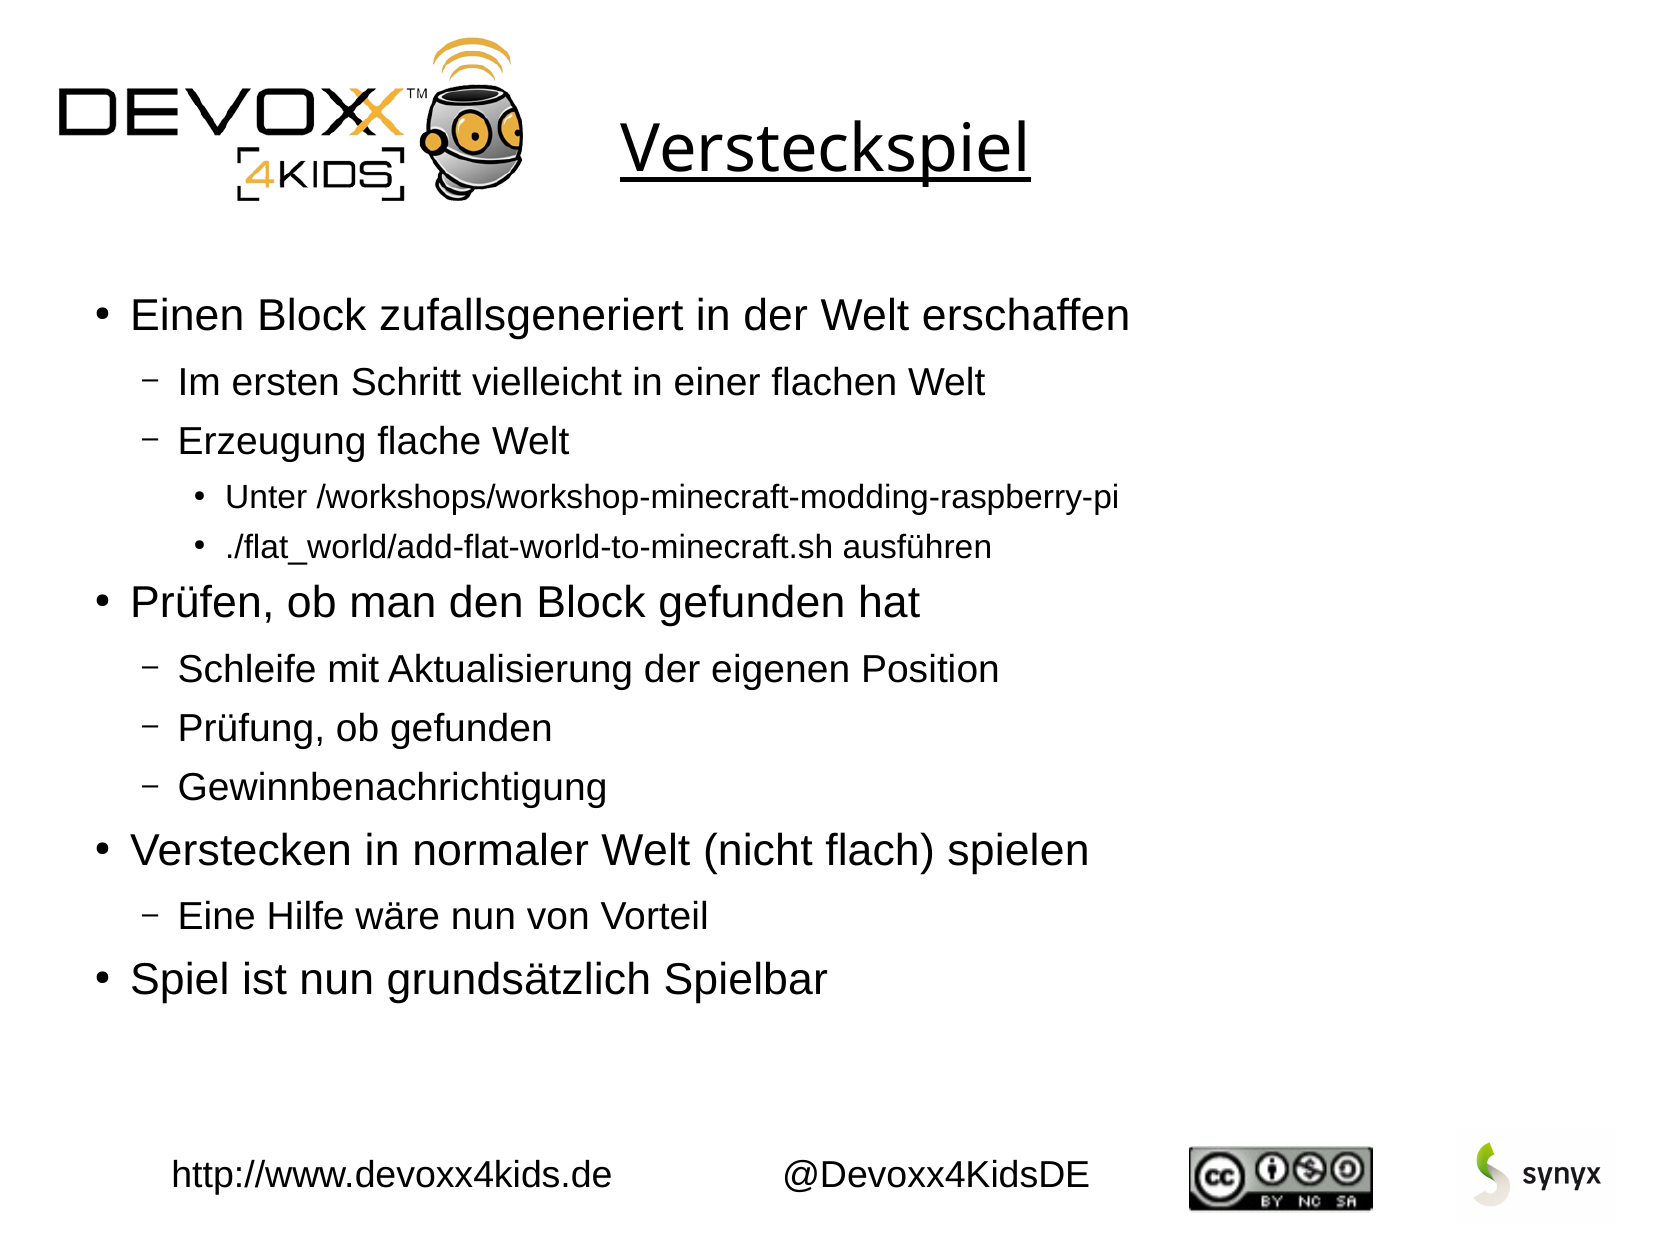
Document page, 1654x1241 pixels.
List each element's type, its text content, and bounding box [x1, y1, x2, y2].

picture [1455, 1128, 1616, 1223]
picture [59, 37, 523, 201]
list Einen Block zufallsgeneriert in der Welt erschaffen Im ersten Schritt vielleicht in einer flachen Welt Erzeugung flache Welt Unter /workshops/workshop-minecraft-modding-raspberry-pi ./flat_world/add-flat-world-to-minecraft.sh ausführen Prüfen, ob man den Block gefunden hat Schleife mit Aktualisierung der eigenen Position Prüfung, ob gefunden Gewinnbenachrichtigung Verstecken in normaler Welt (nicht flach) spielen Eine Hilfe wäre nun von Vorteil Spiel ist nun grundsätzlich Spielbar [82, 290, 1571, 1010]
text_box Versteckspiel [605, 93, 1545, 201]
picture [1189, 1146, 1373, 1213]
